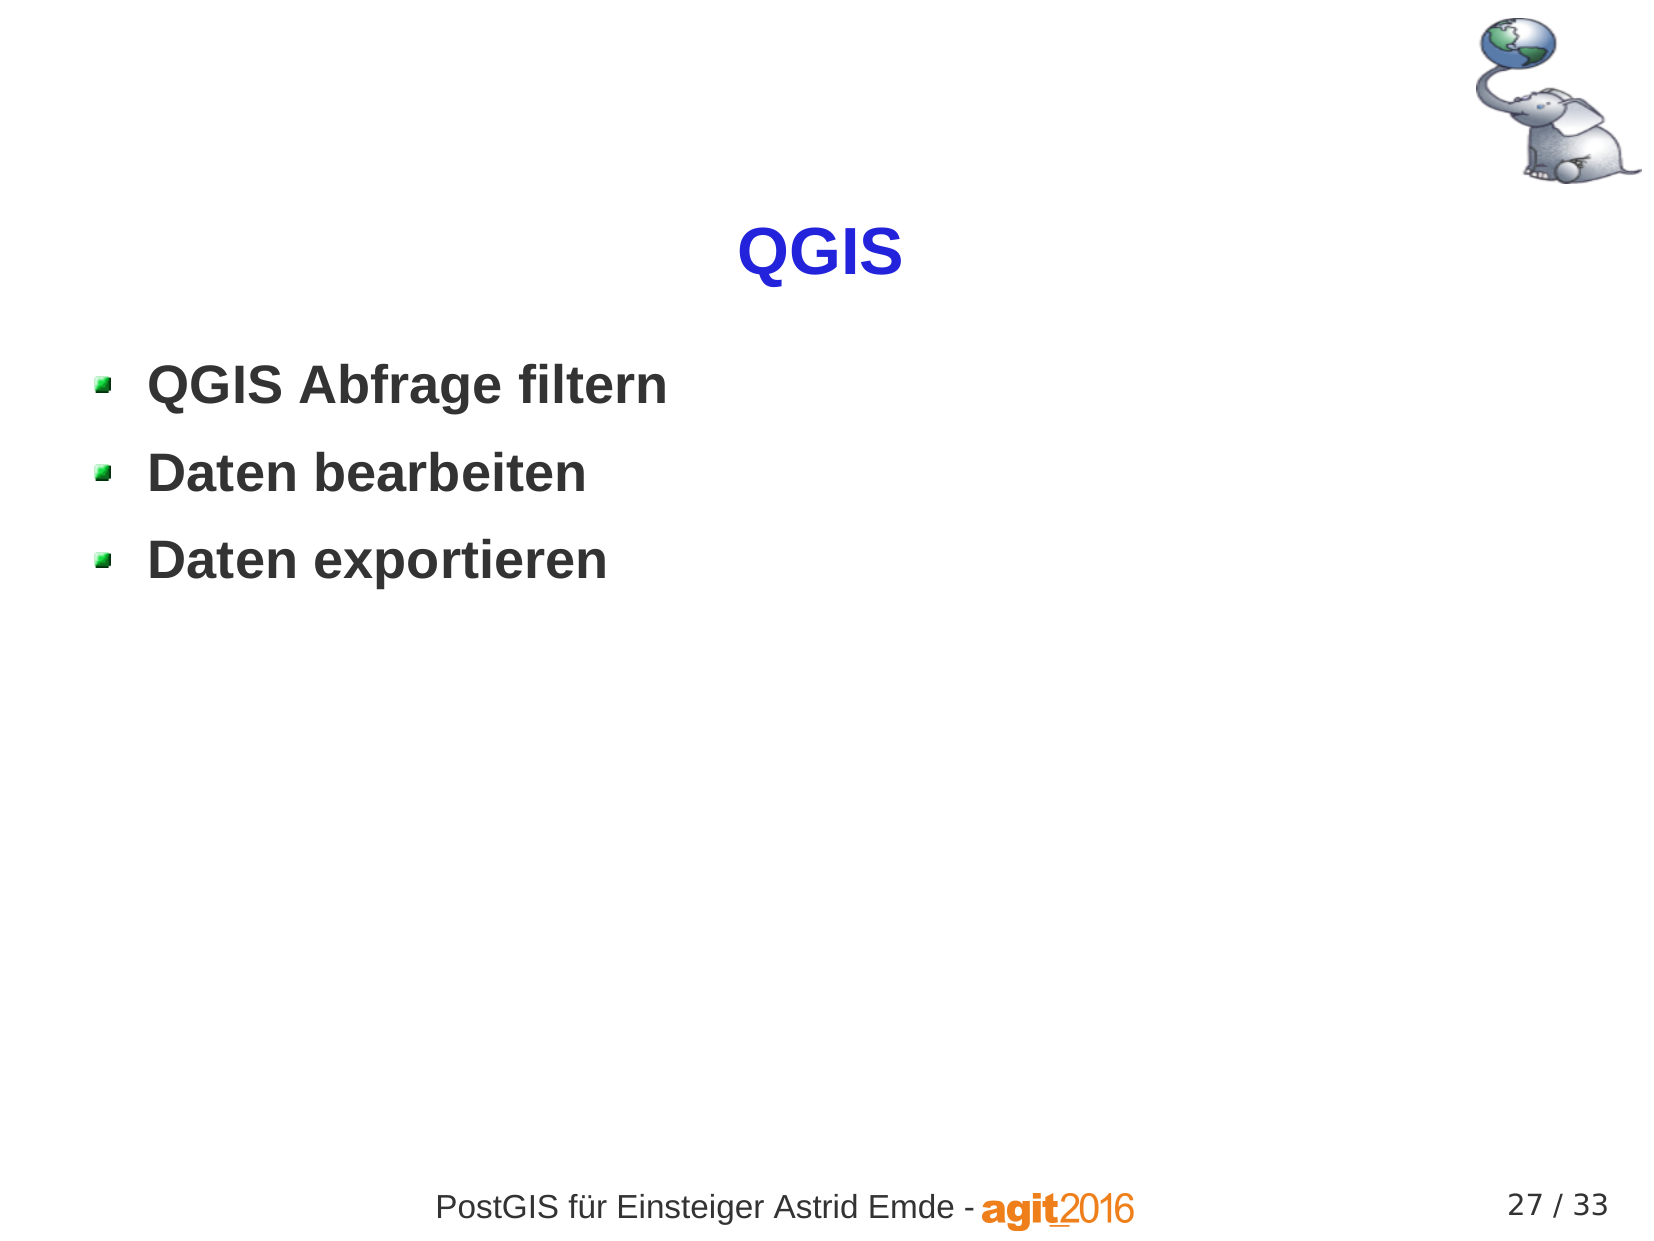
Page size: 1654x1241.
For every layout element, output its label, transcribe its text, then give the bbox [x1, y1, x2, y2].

list QGIS Abfrage filtern Daten bearbeiten Daten exportieren [76, 354, 1565, 1173]
picture [1476, 18, 1642, 184]
picture [981, 1192, 1135, 1232]
title QGIS [76, 177, 1565, 325]
